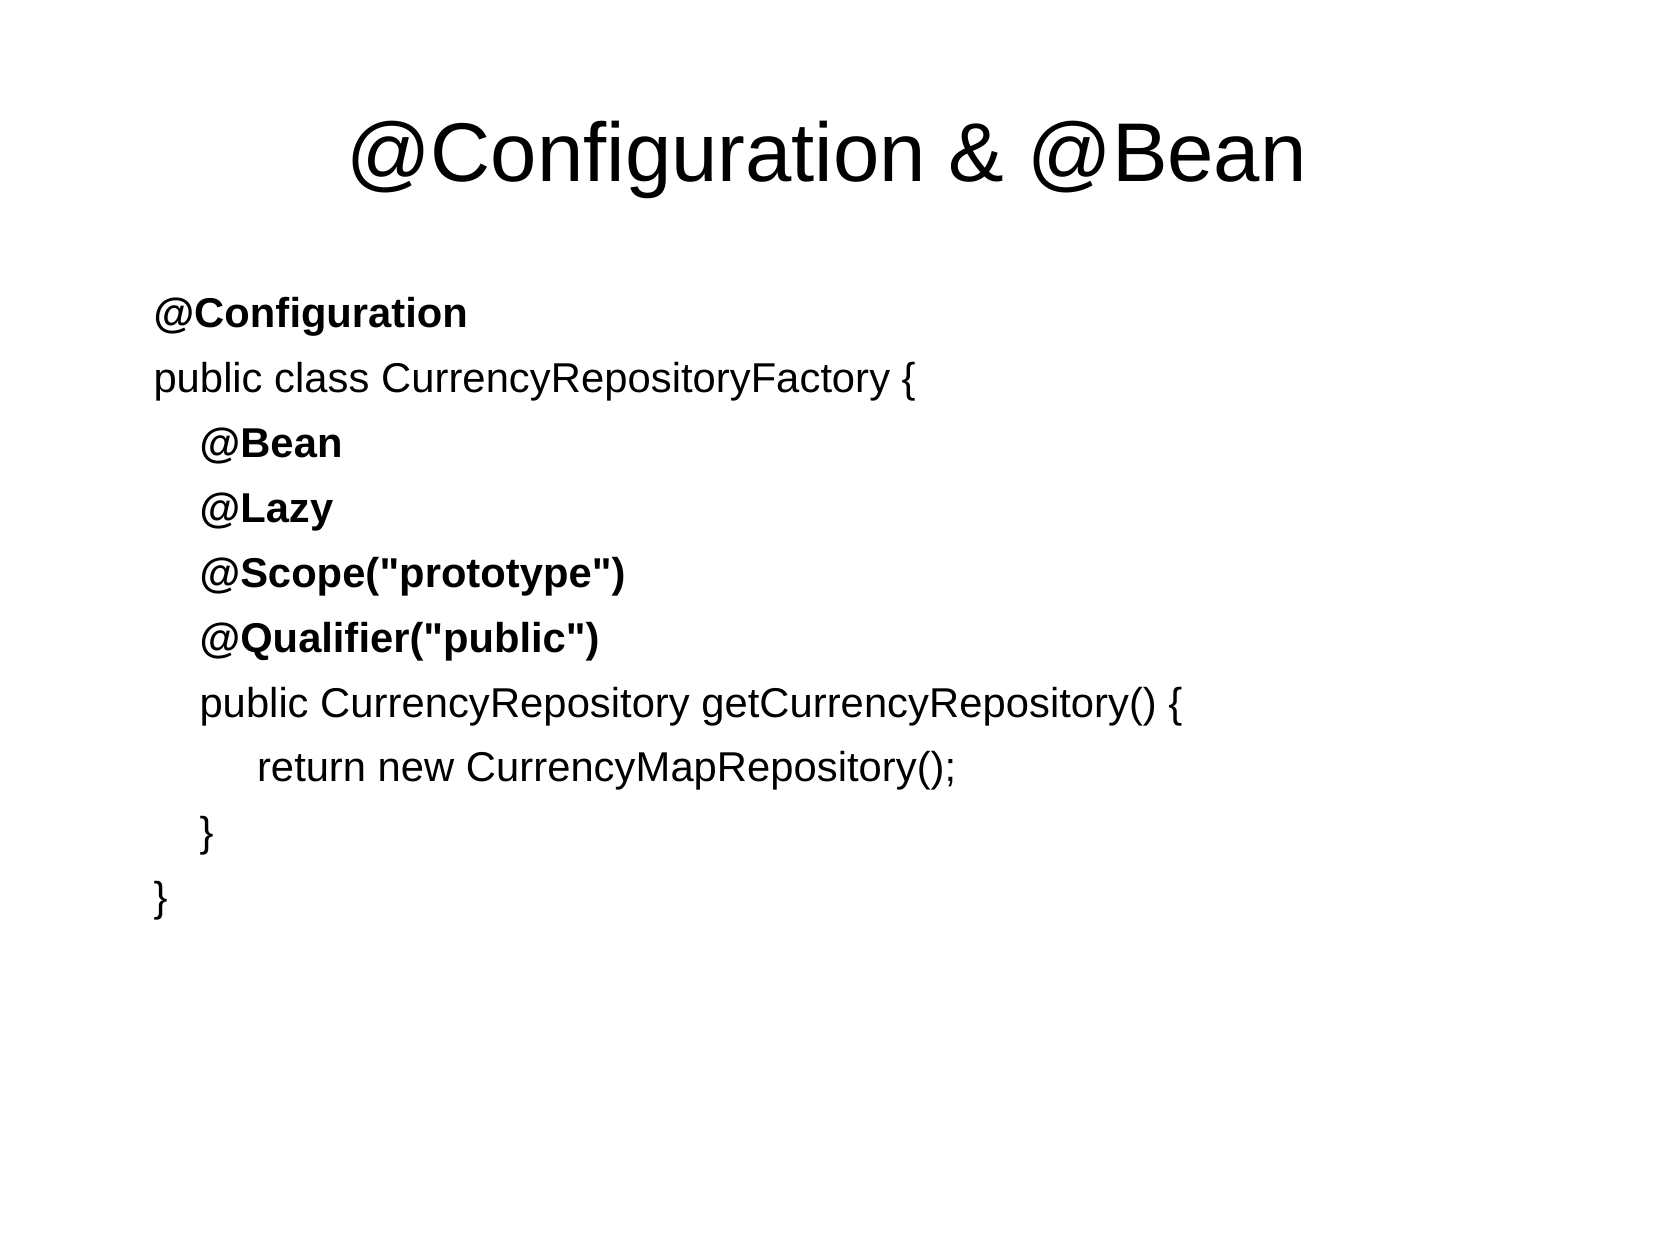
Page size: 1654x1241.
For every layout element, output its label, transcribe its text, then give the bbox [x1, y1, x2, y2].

list @Configuration public class CurrencyRepositoryFactory { @Bean @Lazy @Scope("prototype") @Qualifier("public") public CurrencyRepository getCurrencyRepository() { return new CurrencyMapRepository(); } } [82, 290, 1571, 1010]
title @Configuration & @Bean [82, 49, 1571, 257]
